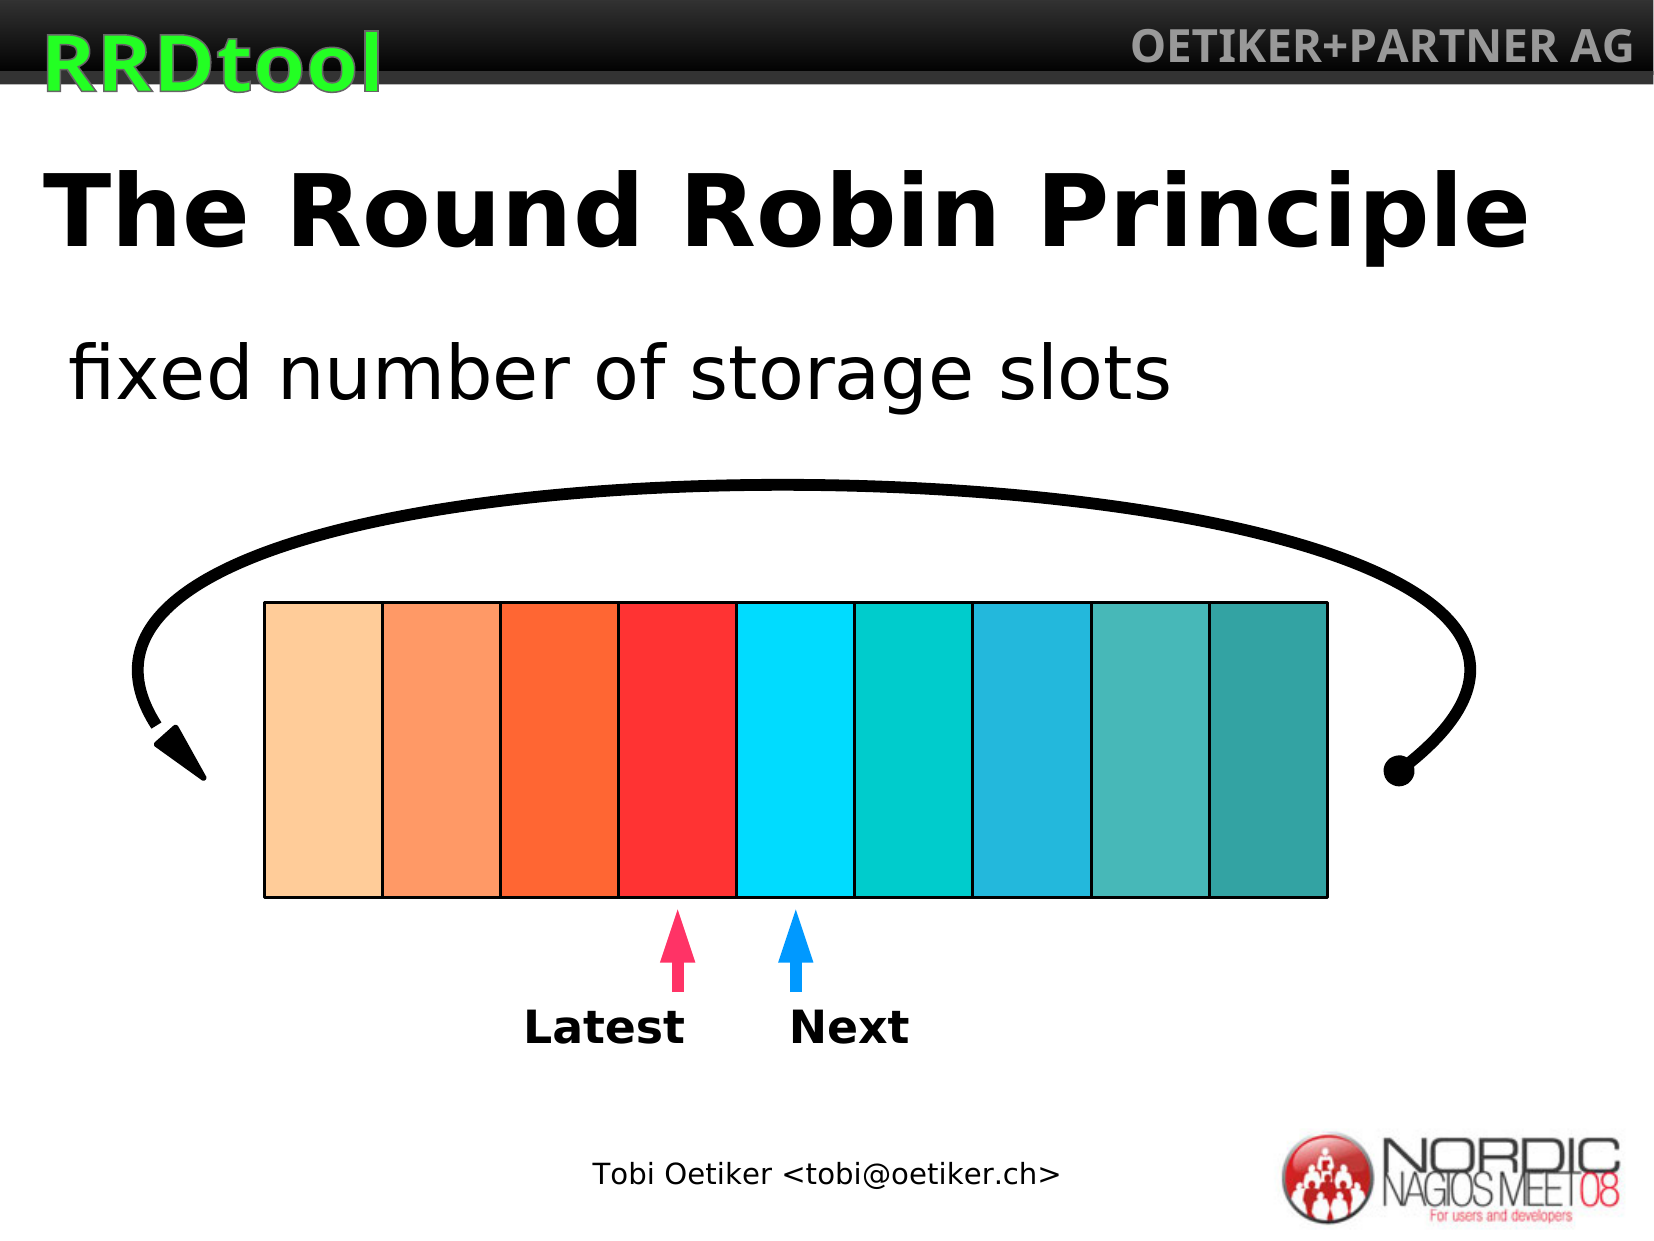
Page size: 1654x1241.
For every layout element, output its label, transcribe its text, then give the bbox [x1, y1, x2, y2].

list fixed number of storage slots [50, 329, 1571, 1099]
picture [1262, 1116, 1654, 1241]
text_box Latest [506, 991, 702, 1063]
title The Round Robin Principle [43, 137, 1582, 287]
text_box [264, 602, 1328, 898]
text_box Next [772, 991, 926, 1063]
